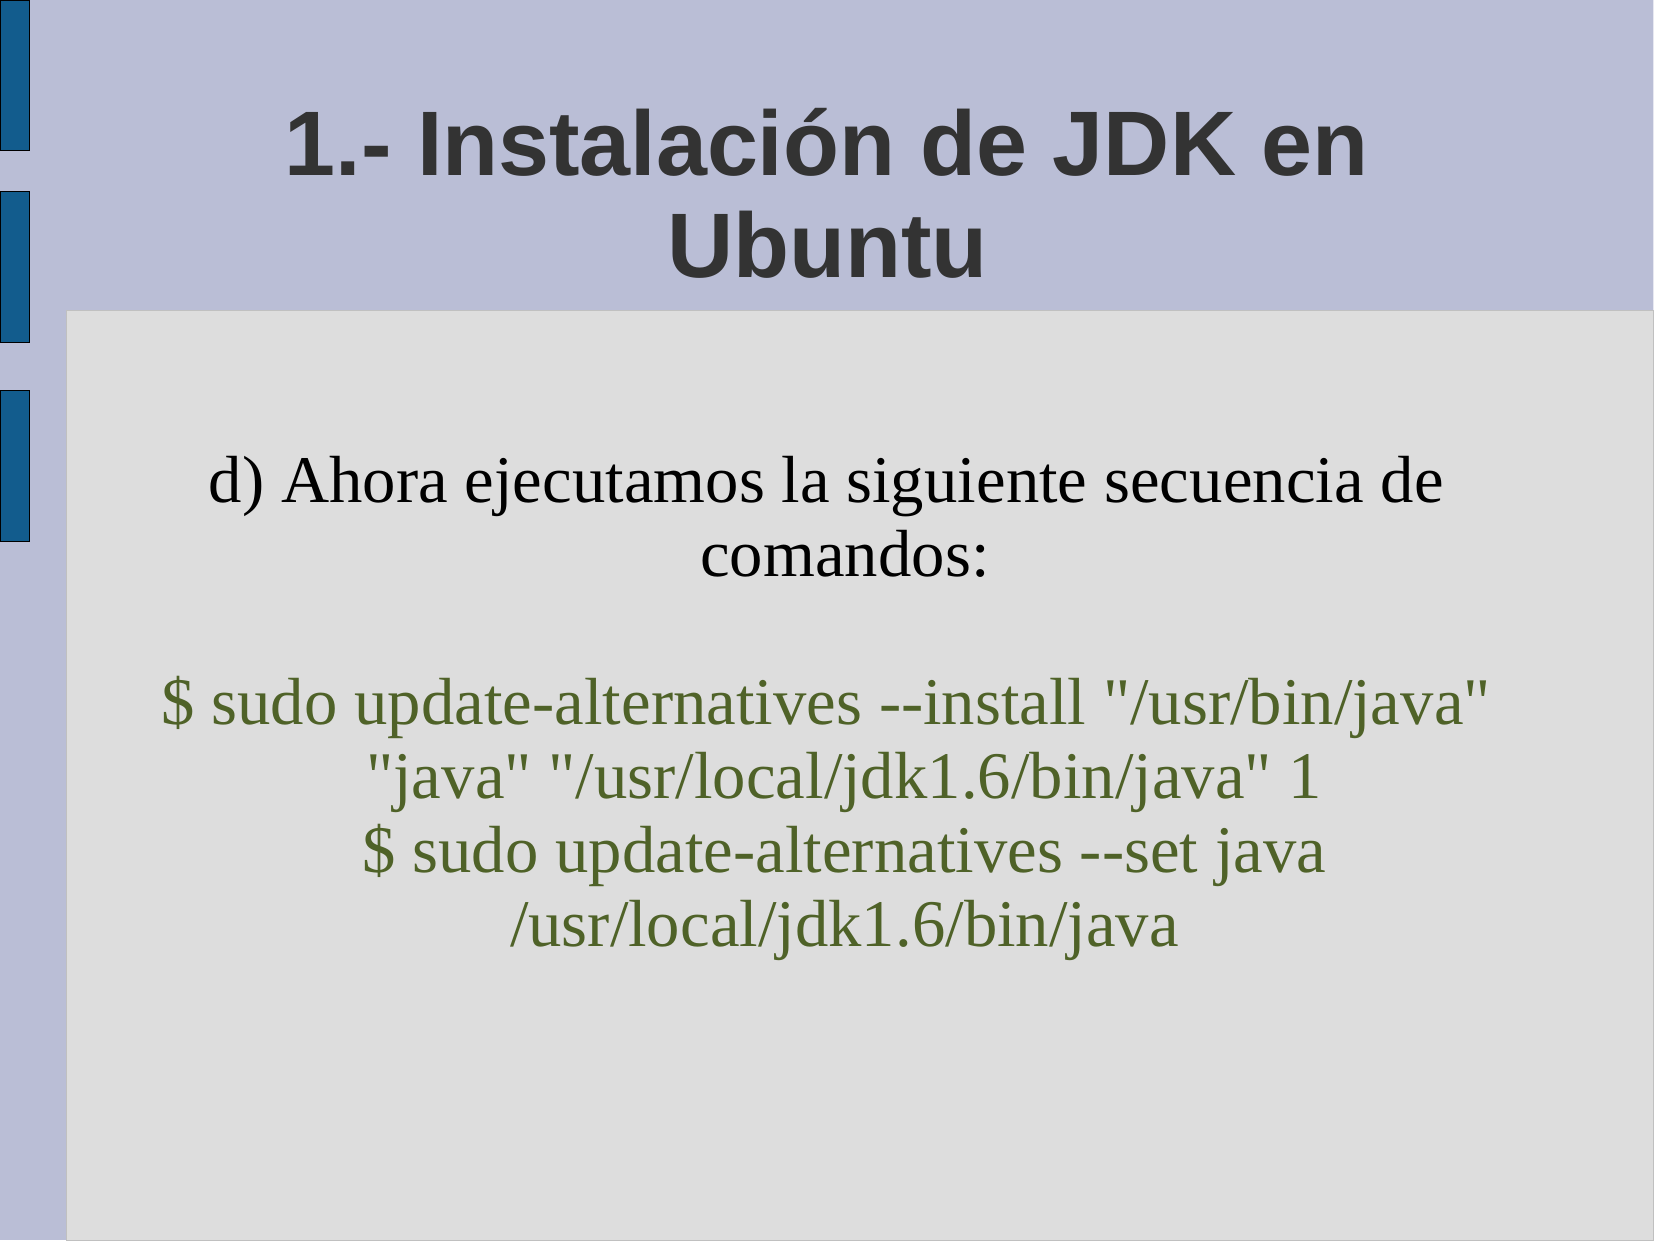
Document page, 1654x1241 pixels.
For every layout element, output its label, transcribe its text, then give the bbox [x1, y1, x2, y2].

subtitle d) Ahora ejecutamos la siguiente secuencia de comandos: $ sudo update-alternatives --install "/usr/bin/java" "java" "/usr/local/jdk1.6/bin/java" 1 $ sudo update-alternatives --set java /usr/local/jdk1.6/bin/java [121, 318, 1534, 1086]
title 1.- Instalación de JDK en Ubuntu [121, 92, 1534, 298]
